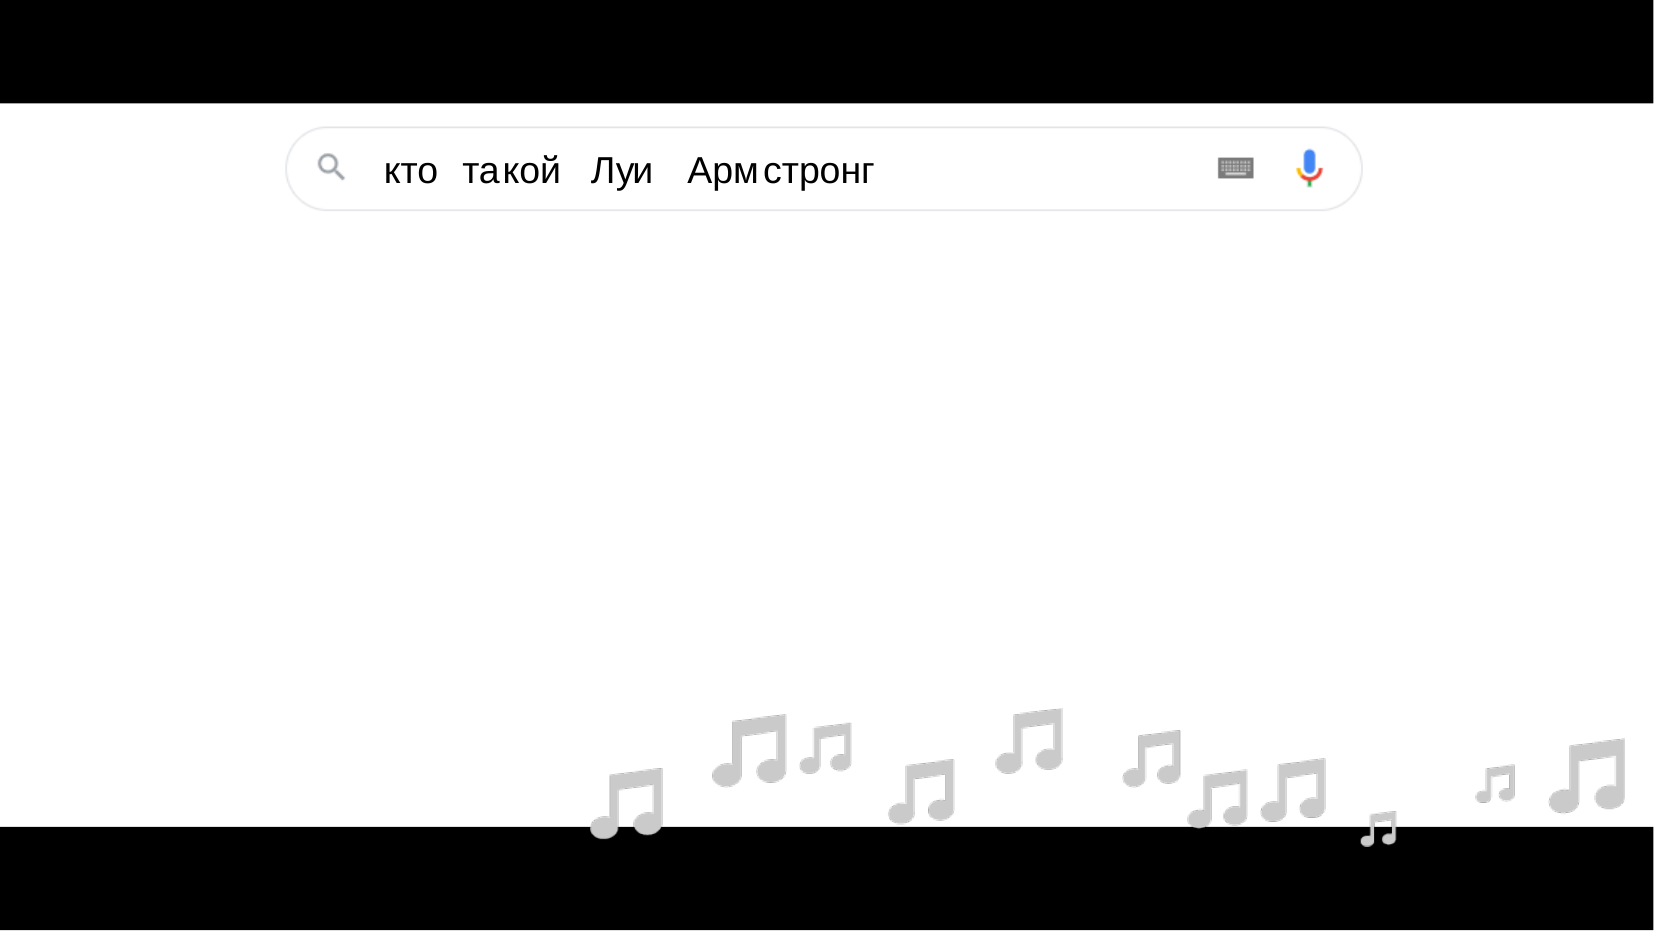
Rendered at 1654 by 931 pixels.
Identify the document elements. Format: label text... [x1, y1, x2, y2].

text_box Лу [576, 141, 617, 199]
text_box Арм [672, 141, 748, 199]
text_box та [447, 141, 487, 199]
text_box и [617, 141, 669, 199]
text_box стронг [748, 141, 891, 199]
text_box кой [487, 141, 576, 199]
text_box кто [369, 141, 447, 199]
picture [262, 115, 1391, 224]
